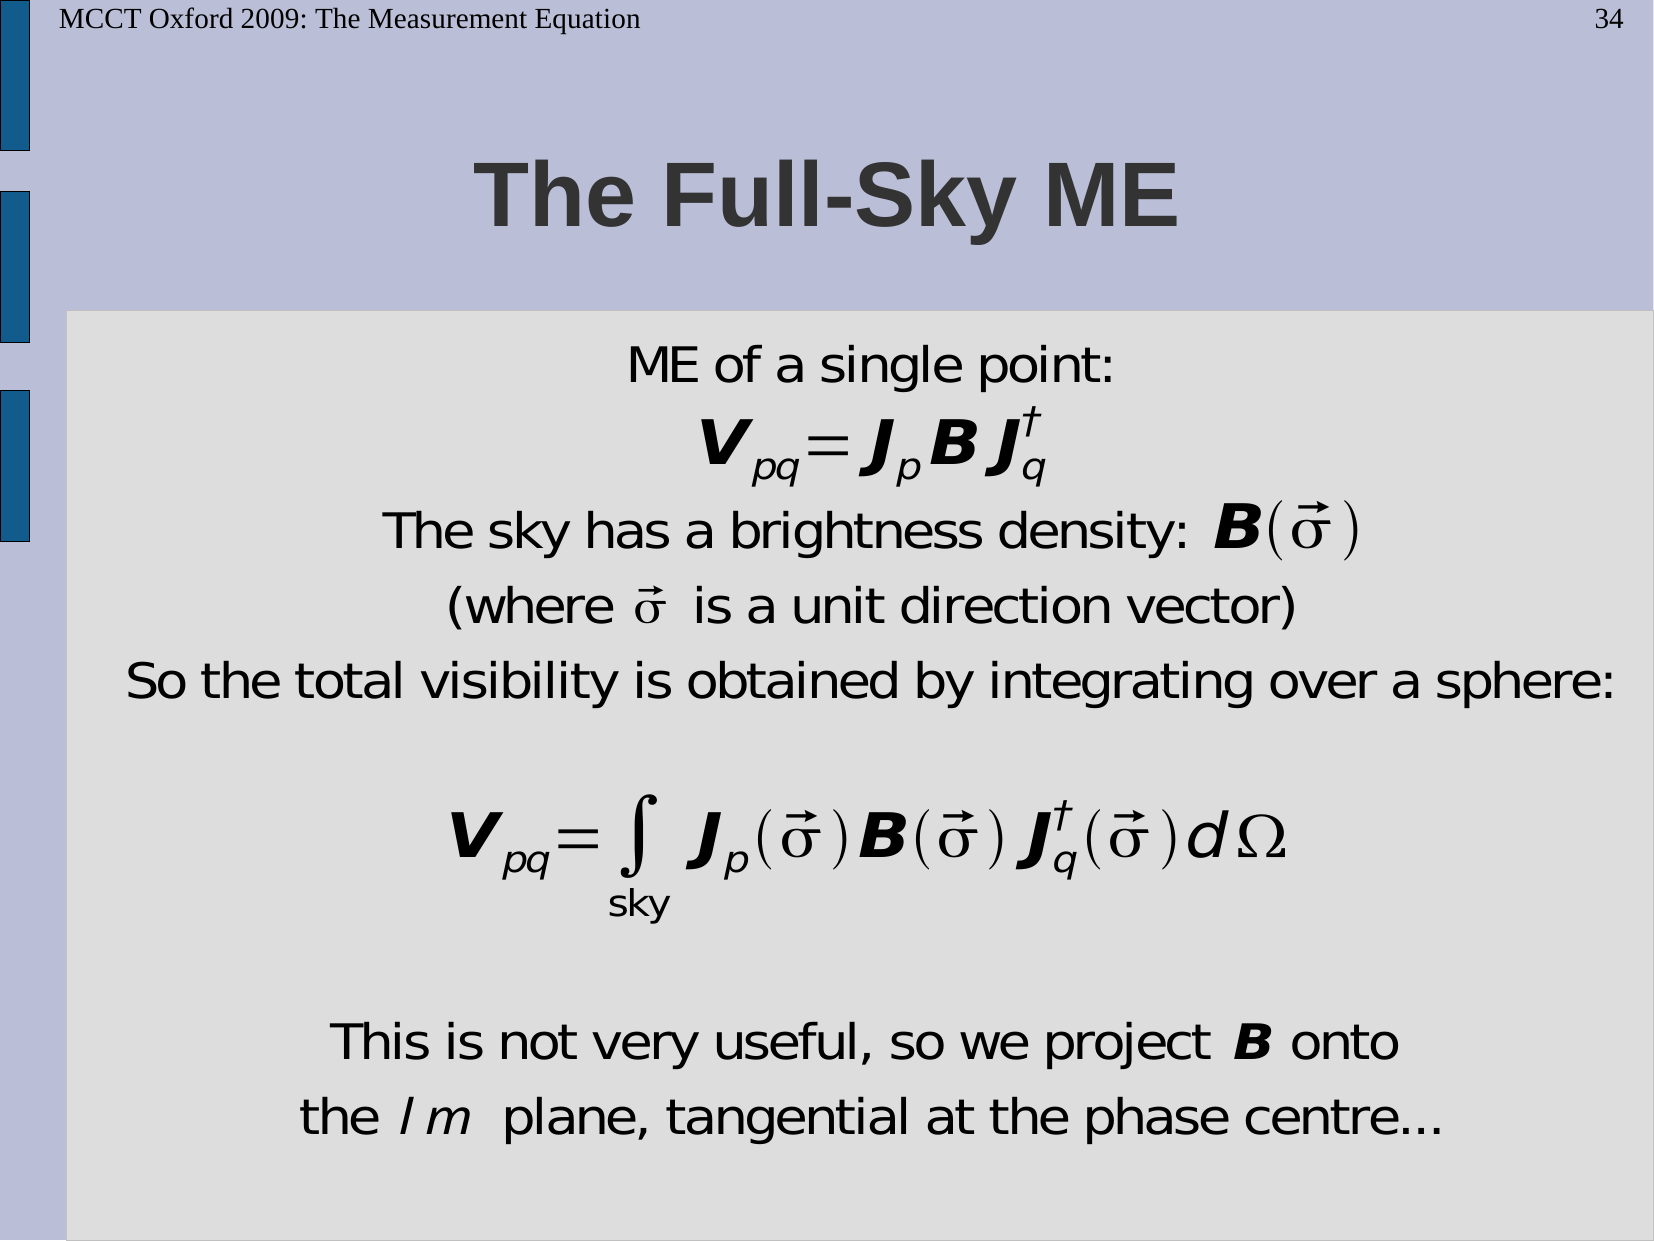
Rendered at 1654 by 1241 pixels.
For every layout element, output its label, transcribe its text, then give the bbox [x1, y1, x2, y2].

title The Full-Sky ME [121, 91, 1534, 299]
chart [118, 324, 1623, 1224]
